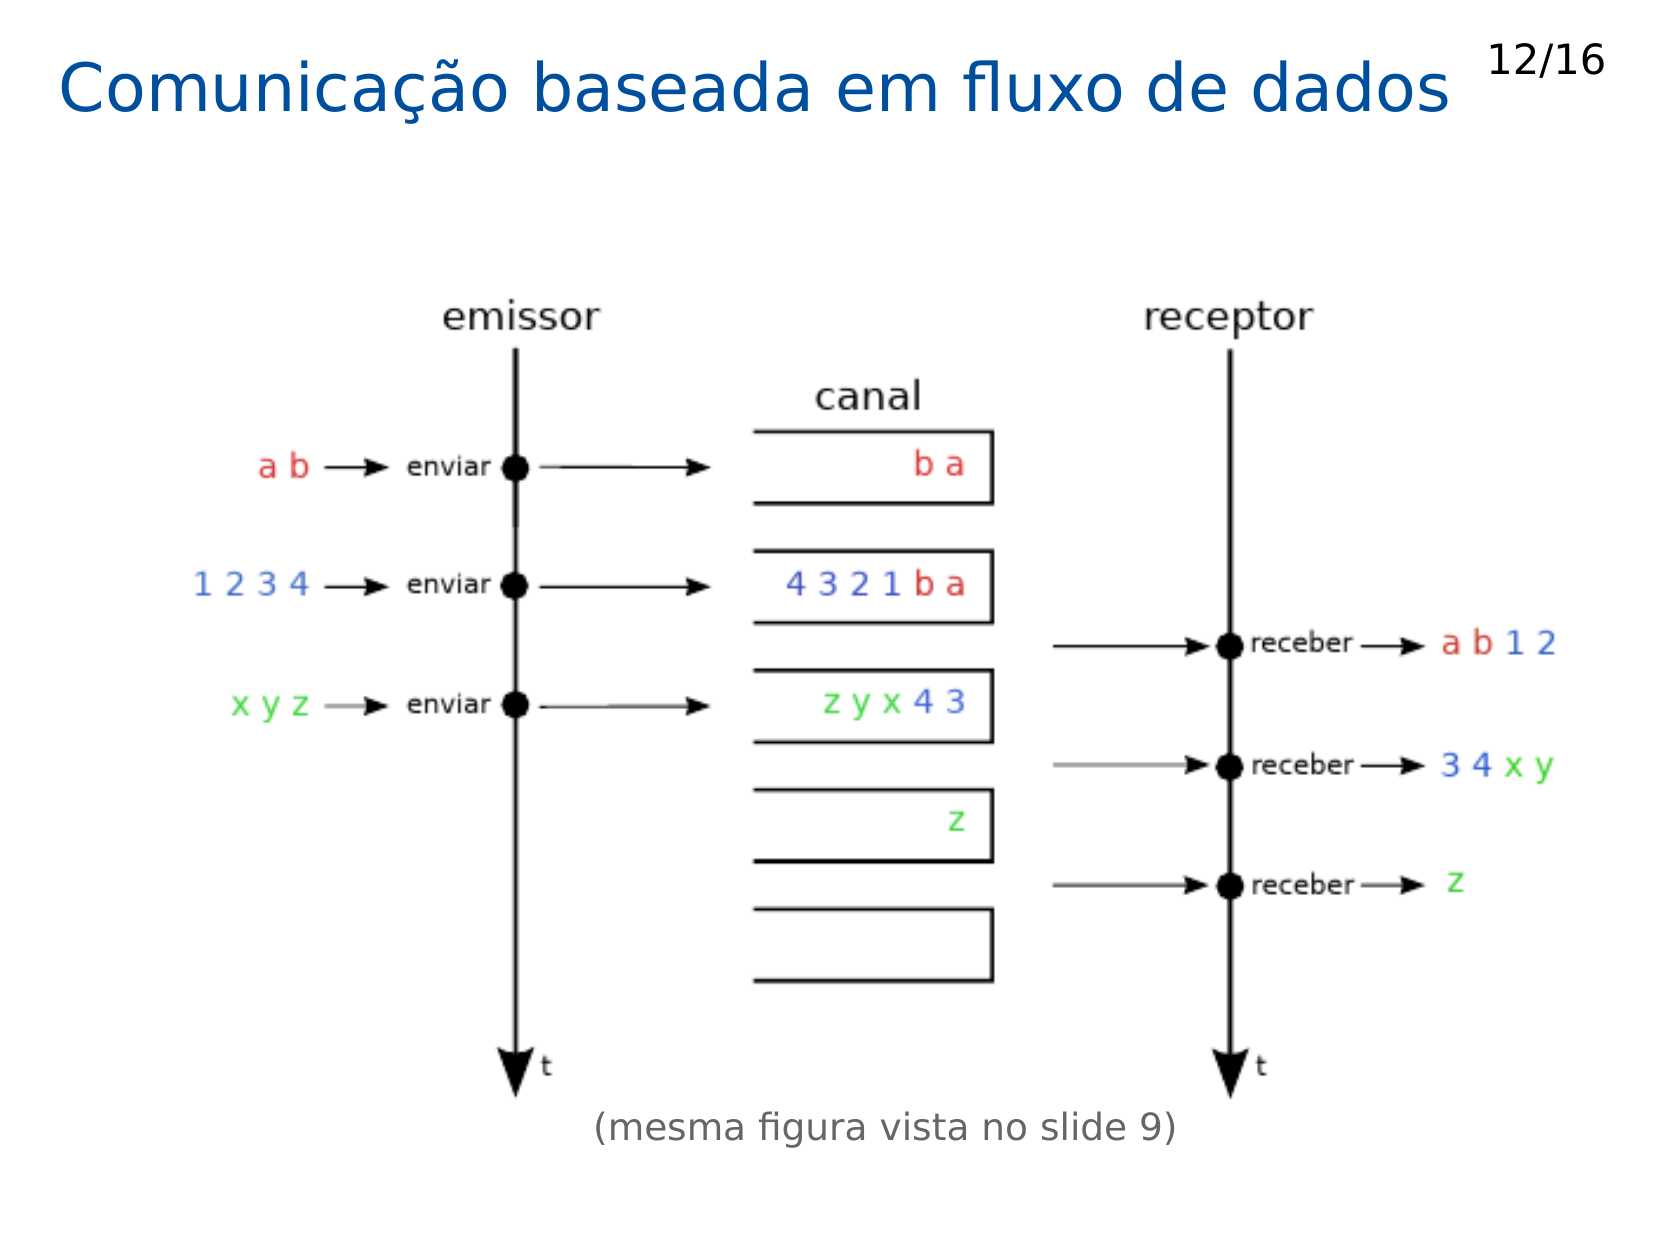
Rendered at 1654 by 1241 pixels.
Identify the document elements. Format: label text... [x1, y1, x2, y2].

title Comunicação baseada em fluxo de dados [59, 10, 1459, 167]
text_box (mesma figura vista no slide 9) [578, 1097, 1194, 1157]
picture [193, 288, 1564, 1109]
